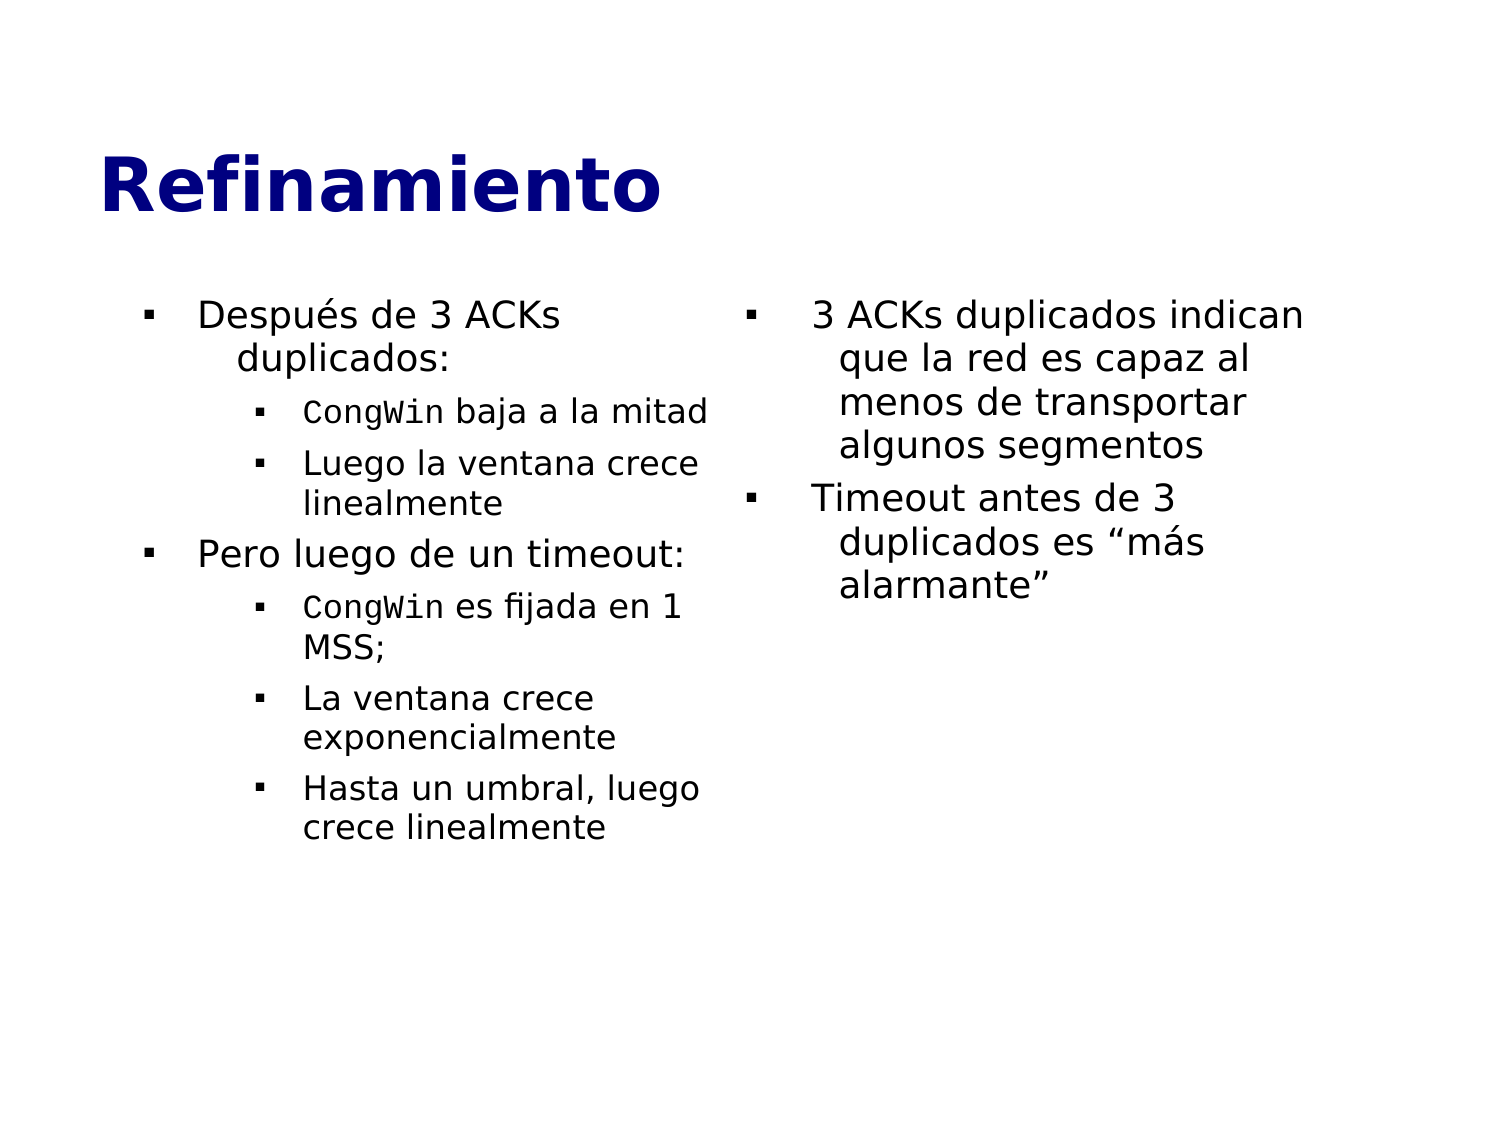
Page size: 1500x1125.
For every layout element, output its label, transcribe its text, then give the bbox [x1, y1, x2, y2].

list Después de 3 ACKs duplicados: CongWin baja a la mitad Luego la ventana crece linealmente Pero luego de un timeout: CongWin es fijada en 1 MSS; La ventana crece exponencialmente Hasta un umbral, luego crece linealmente [139, 293, 713, 977]
list 3 ACKs duplicados indican que la red es capaz al menos de transportar algunos segmentos Timeout antes de 3 duplicados es “más alarmante” [741, 293, 1316, 608]
title Refinamiento [83, 91, 1406, 273]
